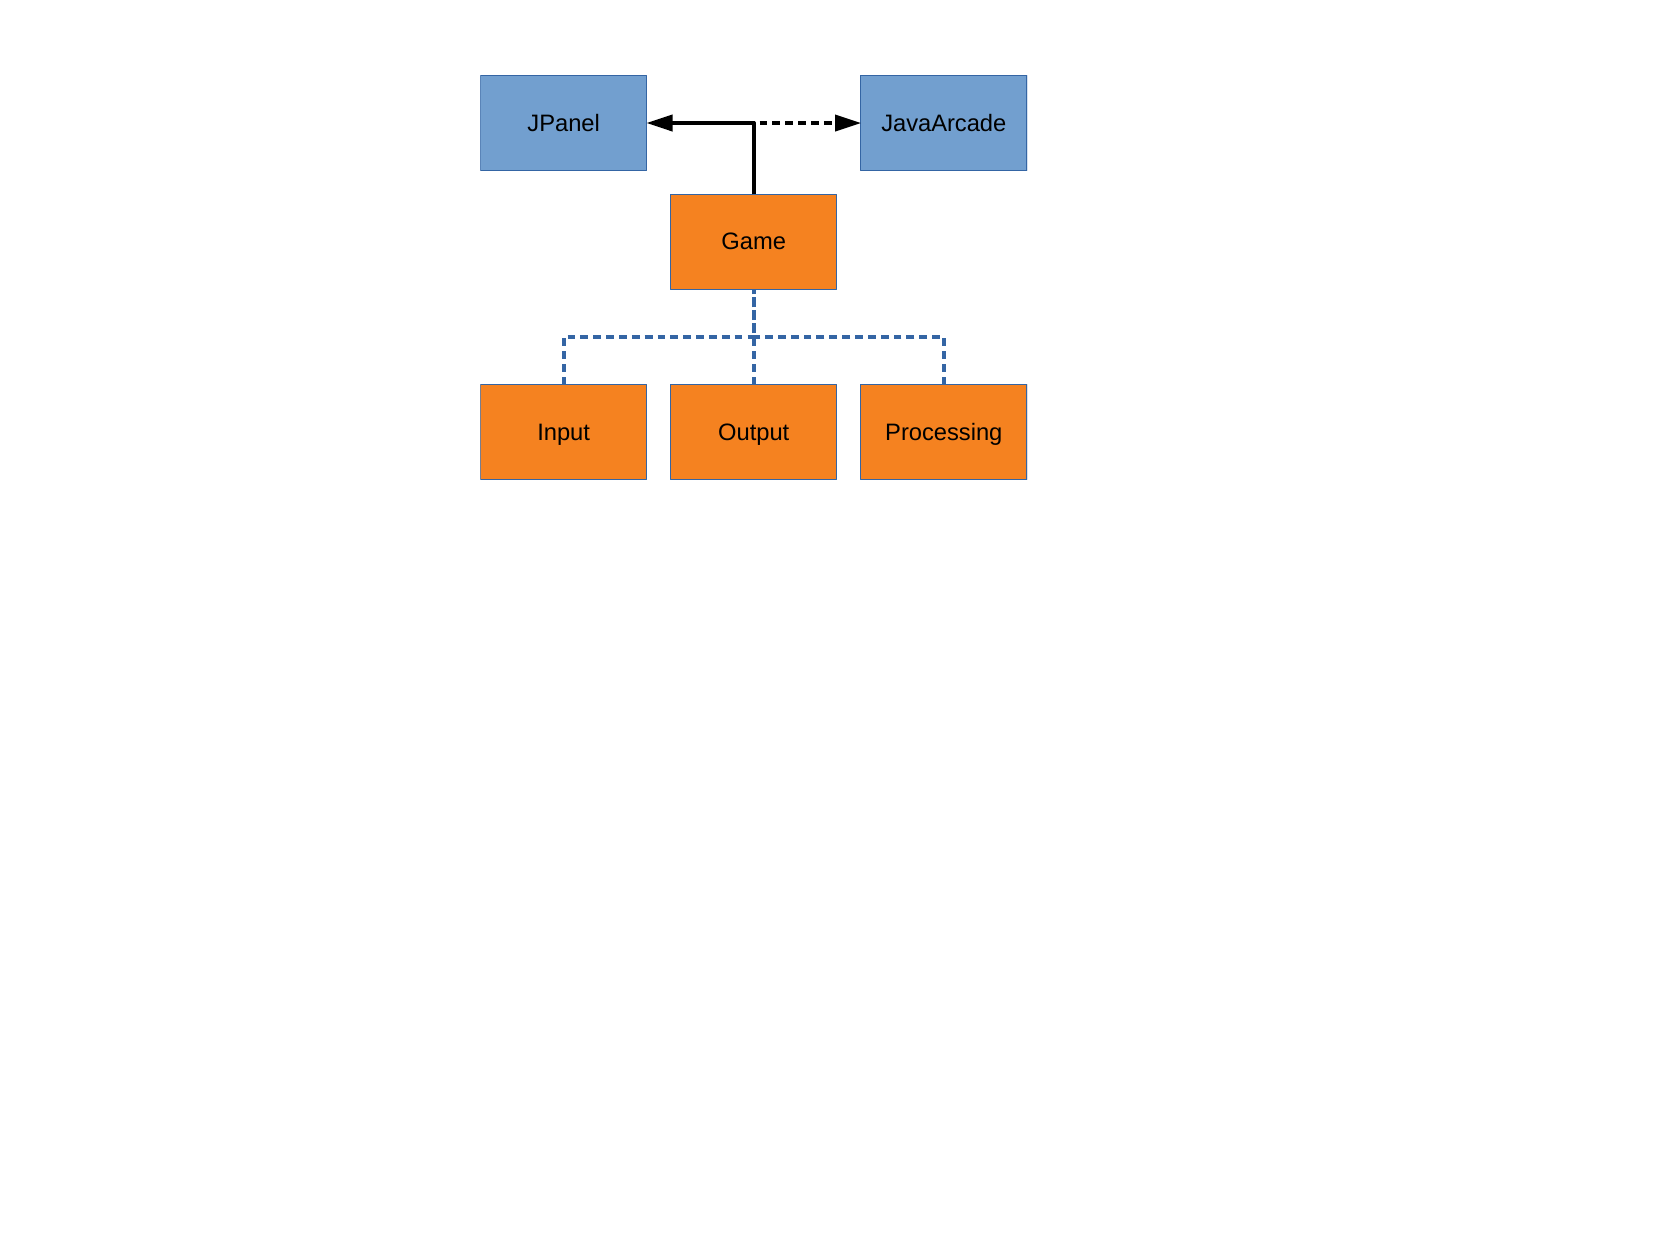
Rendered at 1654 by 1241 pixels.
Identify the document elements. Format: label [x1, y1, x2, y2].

picture [480, 75, 1028, 481]
